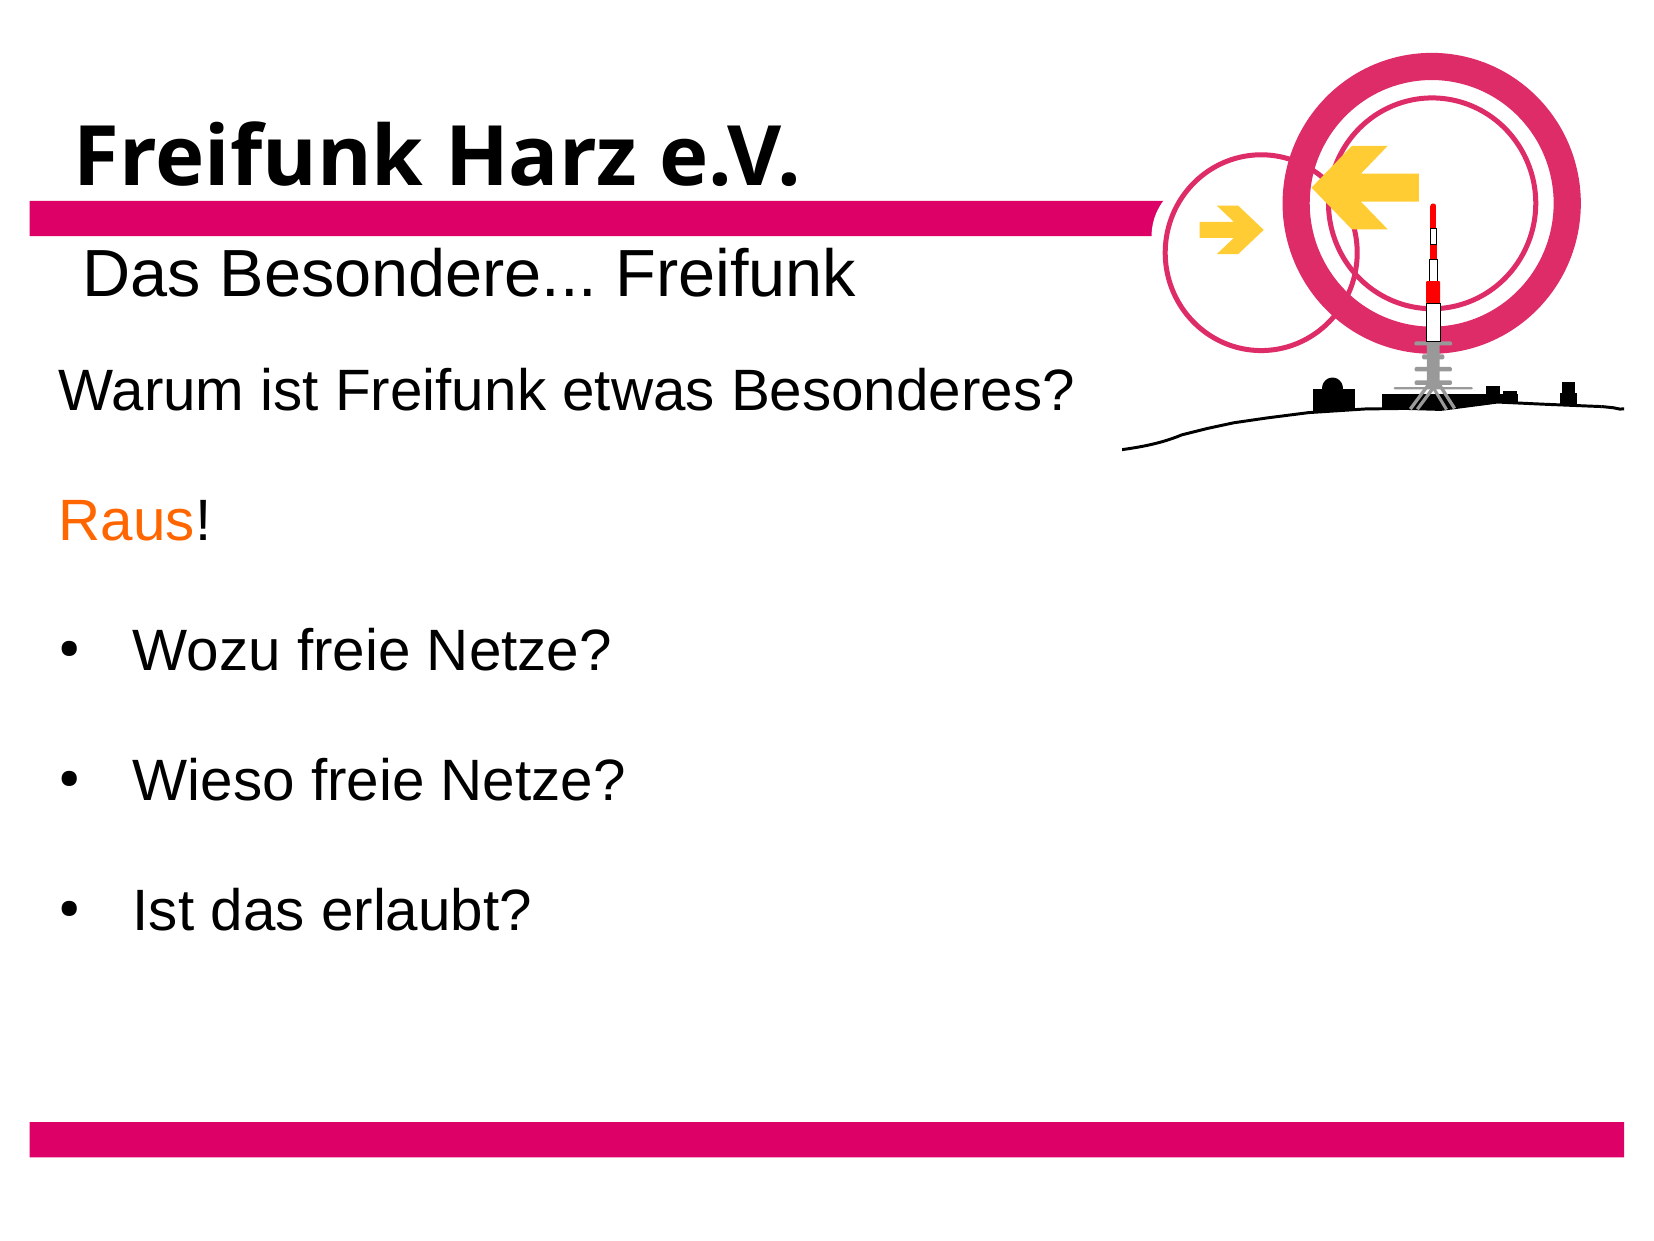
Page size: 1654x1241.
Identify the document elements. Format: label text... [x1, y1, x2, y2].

subtitle Das Besondere... Freifunk Warum ist Freifunk etwas Besonderes? Raus! Wozu freie Netze? Wieso freie Netze? Ist das erlaubt? [59, 236, 1571, 1038]
